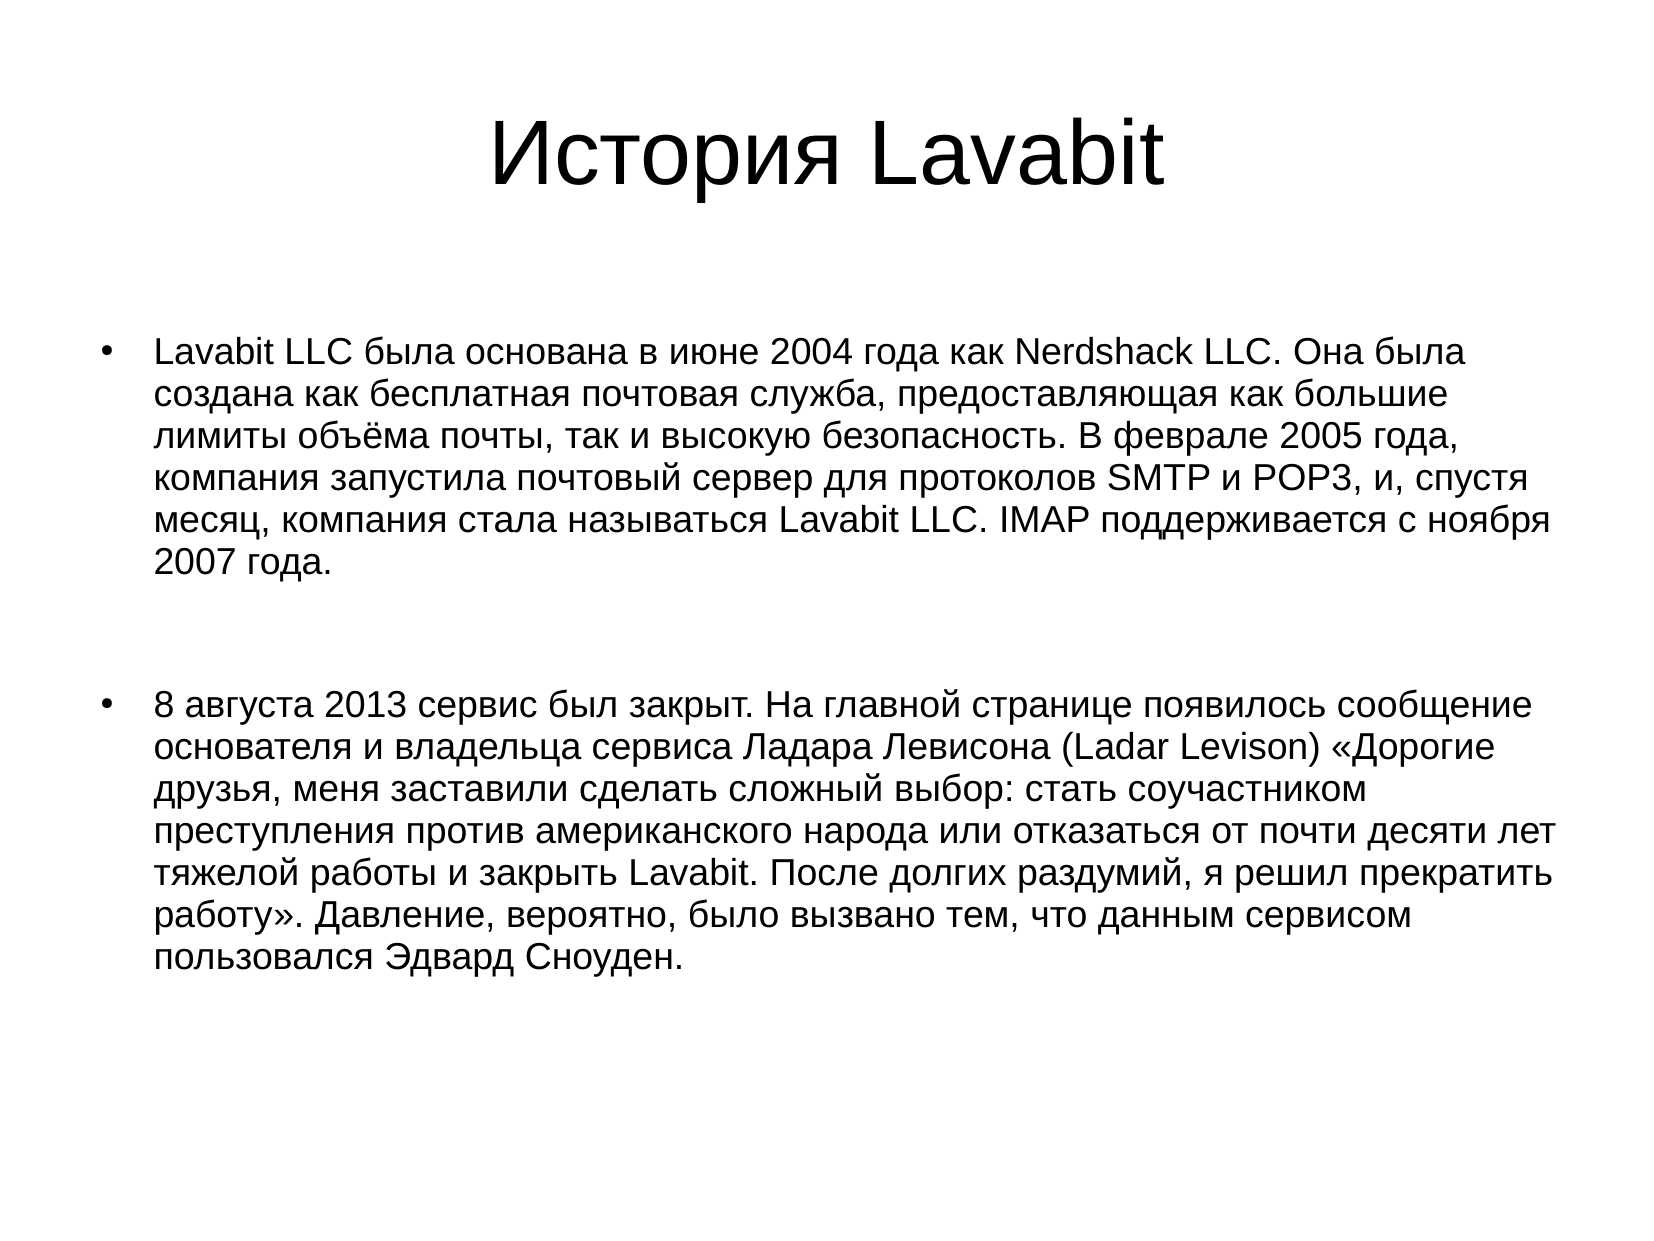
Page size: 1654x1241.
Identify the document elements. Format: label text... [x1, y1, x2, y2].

title История Lavabit [82, 49, 1571, 257]
list Lavabit LLC была основана в июне 2004 года как Nerdshack LLC. Она была создана как бесплатная почтовая служба, предоставляющая как большие лимиты объёма почты, так и высокую безопасность. В феврале 2005 года, компания запустила почтовый сервер для протоколов SMTP и POP3, и, спустя месяц, компания стала называться Lavabit LLC. IMAP поддерживается с ноября 2007 года. 8 августа 2013 сервис был закрыт. На главной странице появилось сообщение основателя и владельца сервиса Ладара Левисона (Ladar Levison) «Дорогие друзья, меня заставили сделать сложный выбор: стать соучастником преступления против американского народа или отказаться от почти десяти лет тяжелой работы и закрыть Lavabit. После долгих раздумий, я решил прекратить работу». Давление, вероятно, было вызвано тем, что данным сервисом пользовался Эдвард Сноуден. [82, 330, 1571, 1010]
